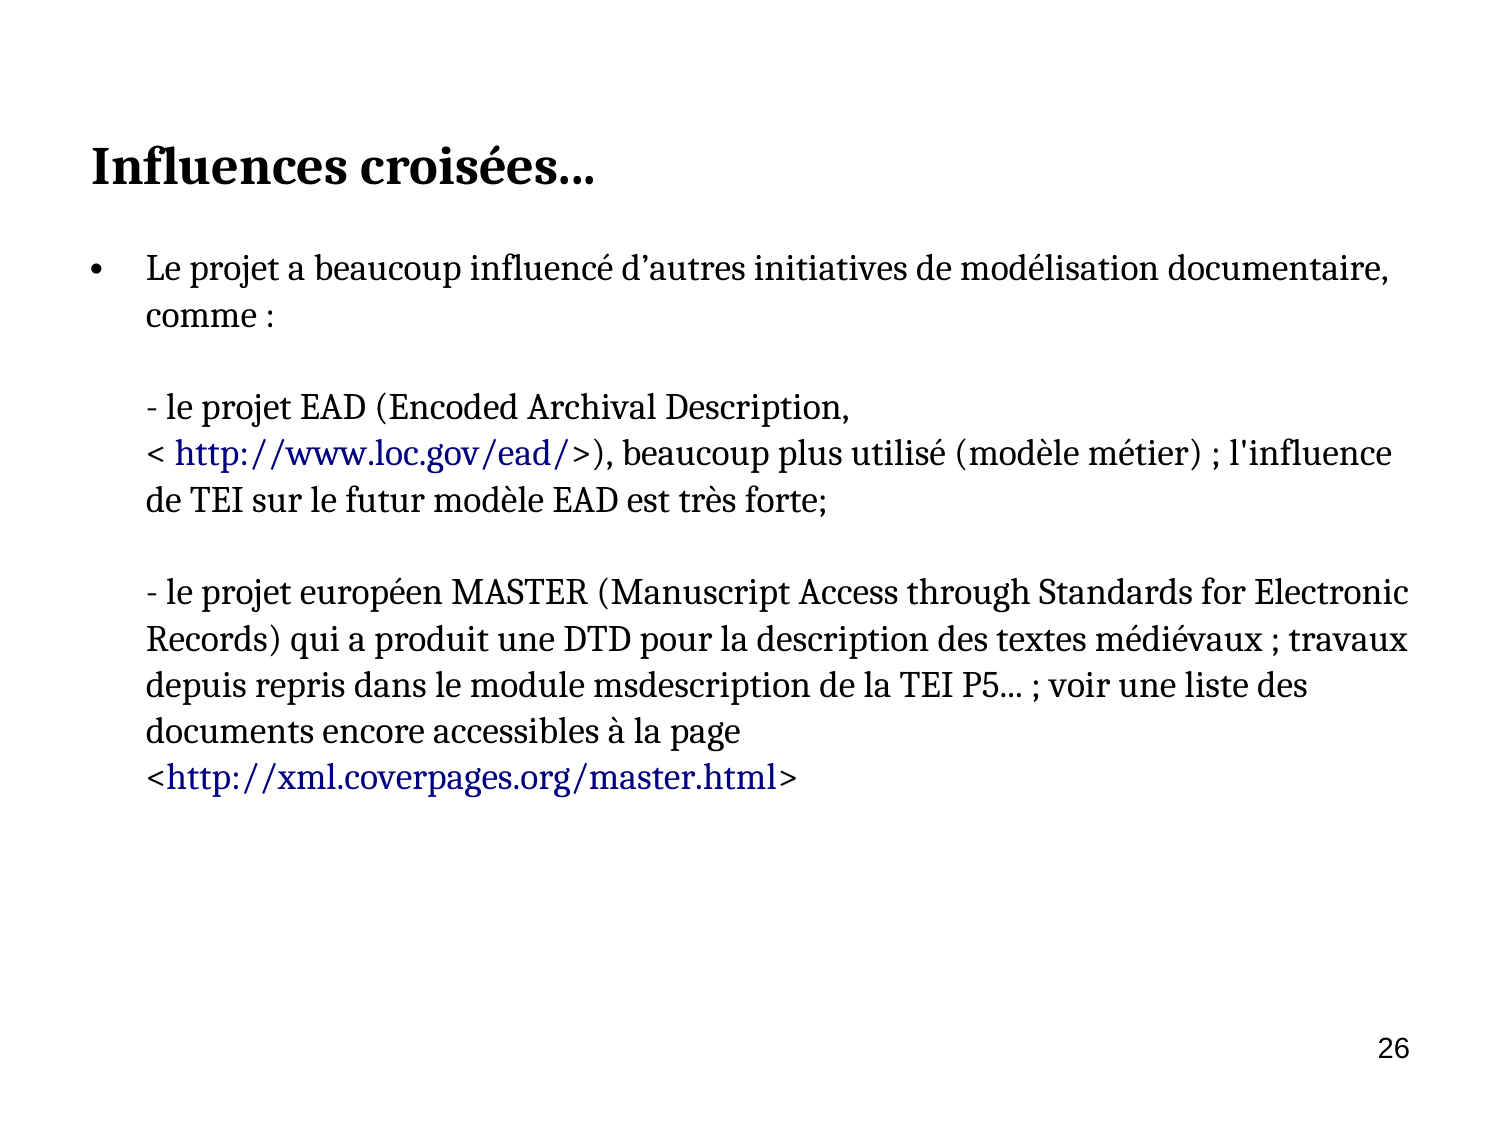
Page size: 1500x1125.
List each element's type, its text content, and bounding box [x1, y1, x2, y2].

title Influences croisées... [76, 45, 1426, 233]
list Le projet a beaucoup influencé d’autres initiatives de modélisation documentaire, comme : - le projet EAD (Encoded Archival Description, < http://www.loc.gov/ead/>), beaucoup plus utilisé (modèle métier) ; l'influence de TEI sur le futur modèle EAD est très forte; - le projet européen MASTER (Manuscript Access through Standards for Electronic Records) qui a produit une DTD pour la description des textes médiévaux ; travaux depuis repris dans le module msdescription de la TEI P5... ; voir une liste des documents encore accessibles à la page <http://xml.coverpages.org/master.html> [75, 236, 1426, 1125]
